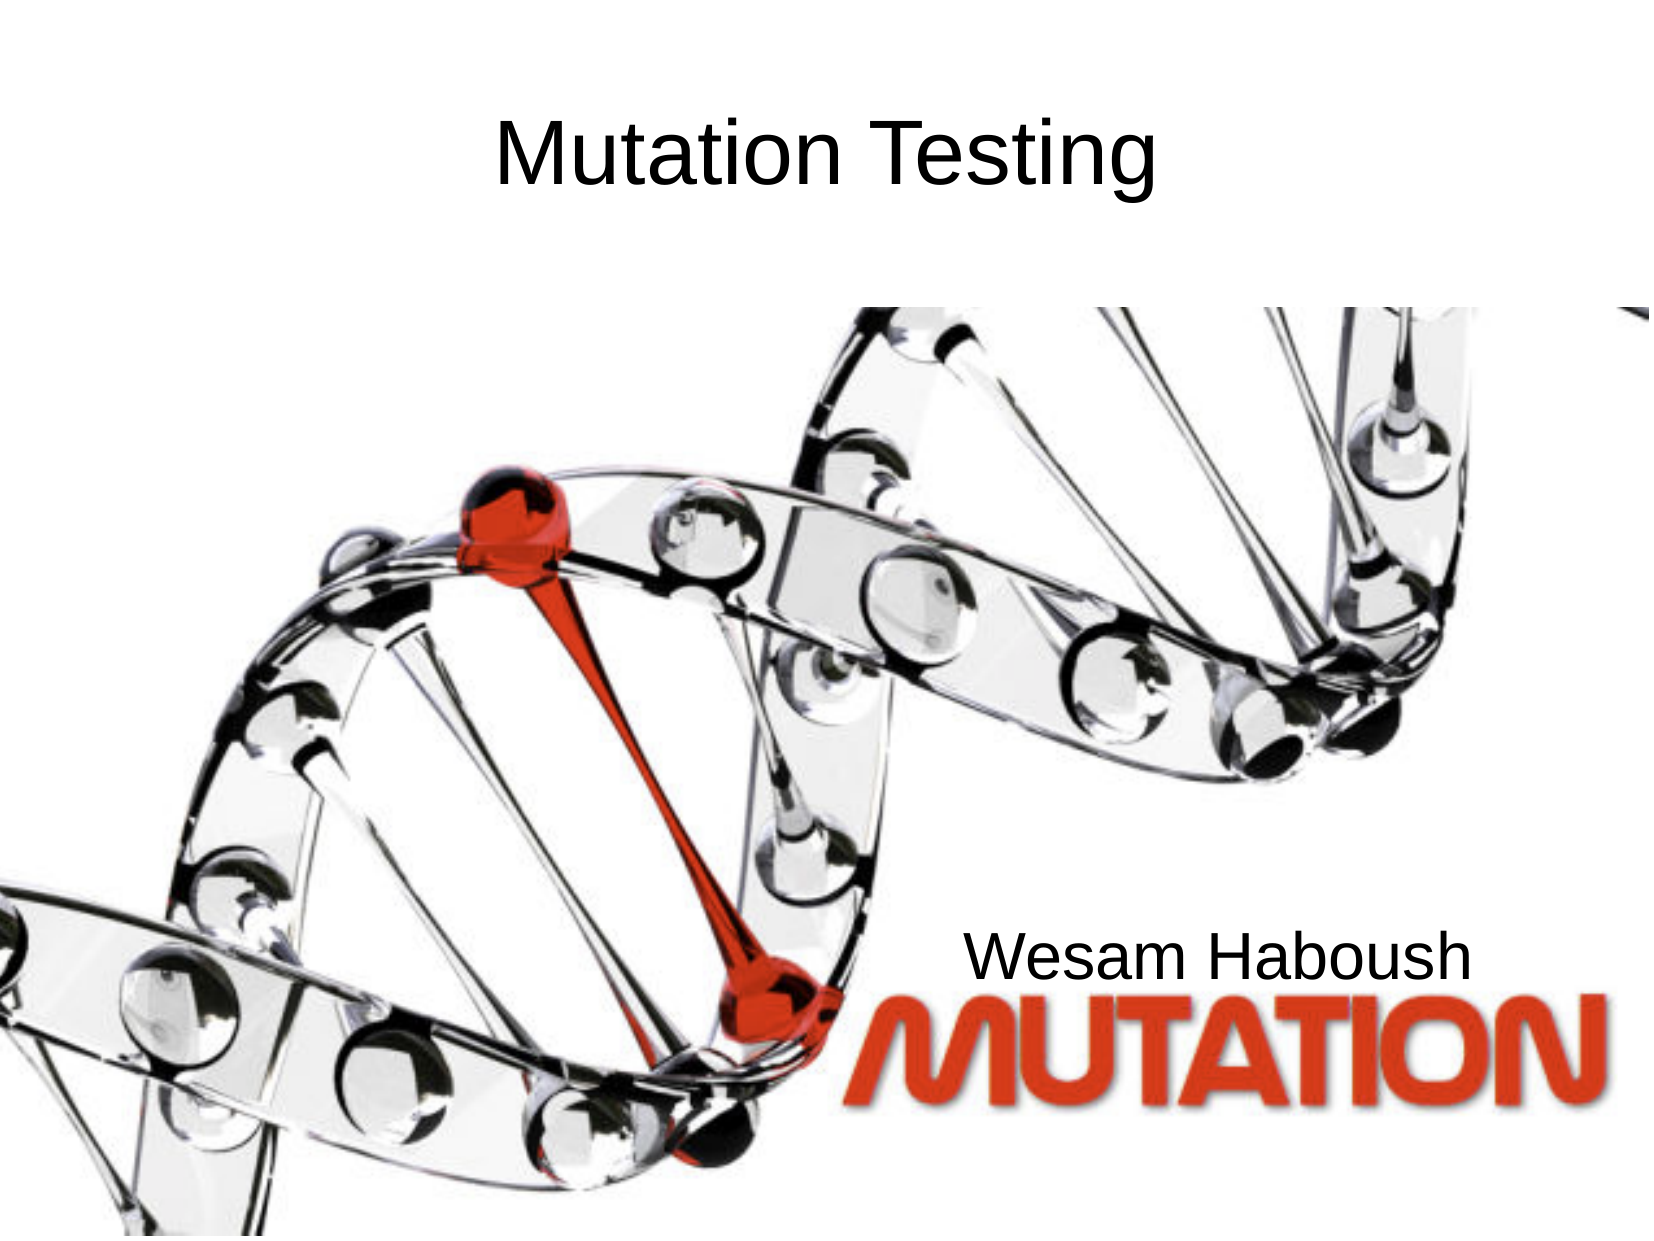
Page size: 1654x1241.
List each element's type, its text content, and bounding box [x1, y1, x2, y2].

title Mutation Testing [82, 49, 1571, 257]
subtitle Wesam Haboush [903, 859, 1534, 1054]
picture [0, 307, 1649, 1236]
